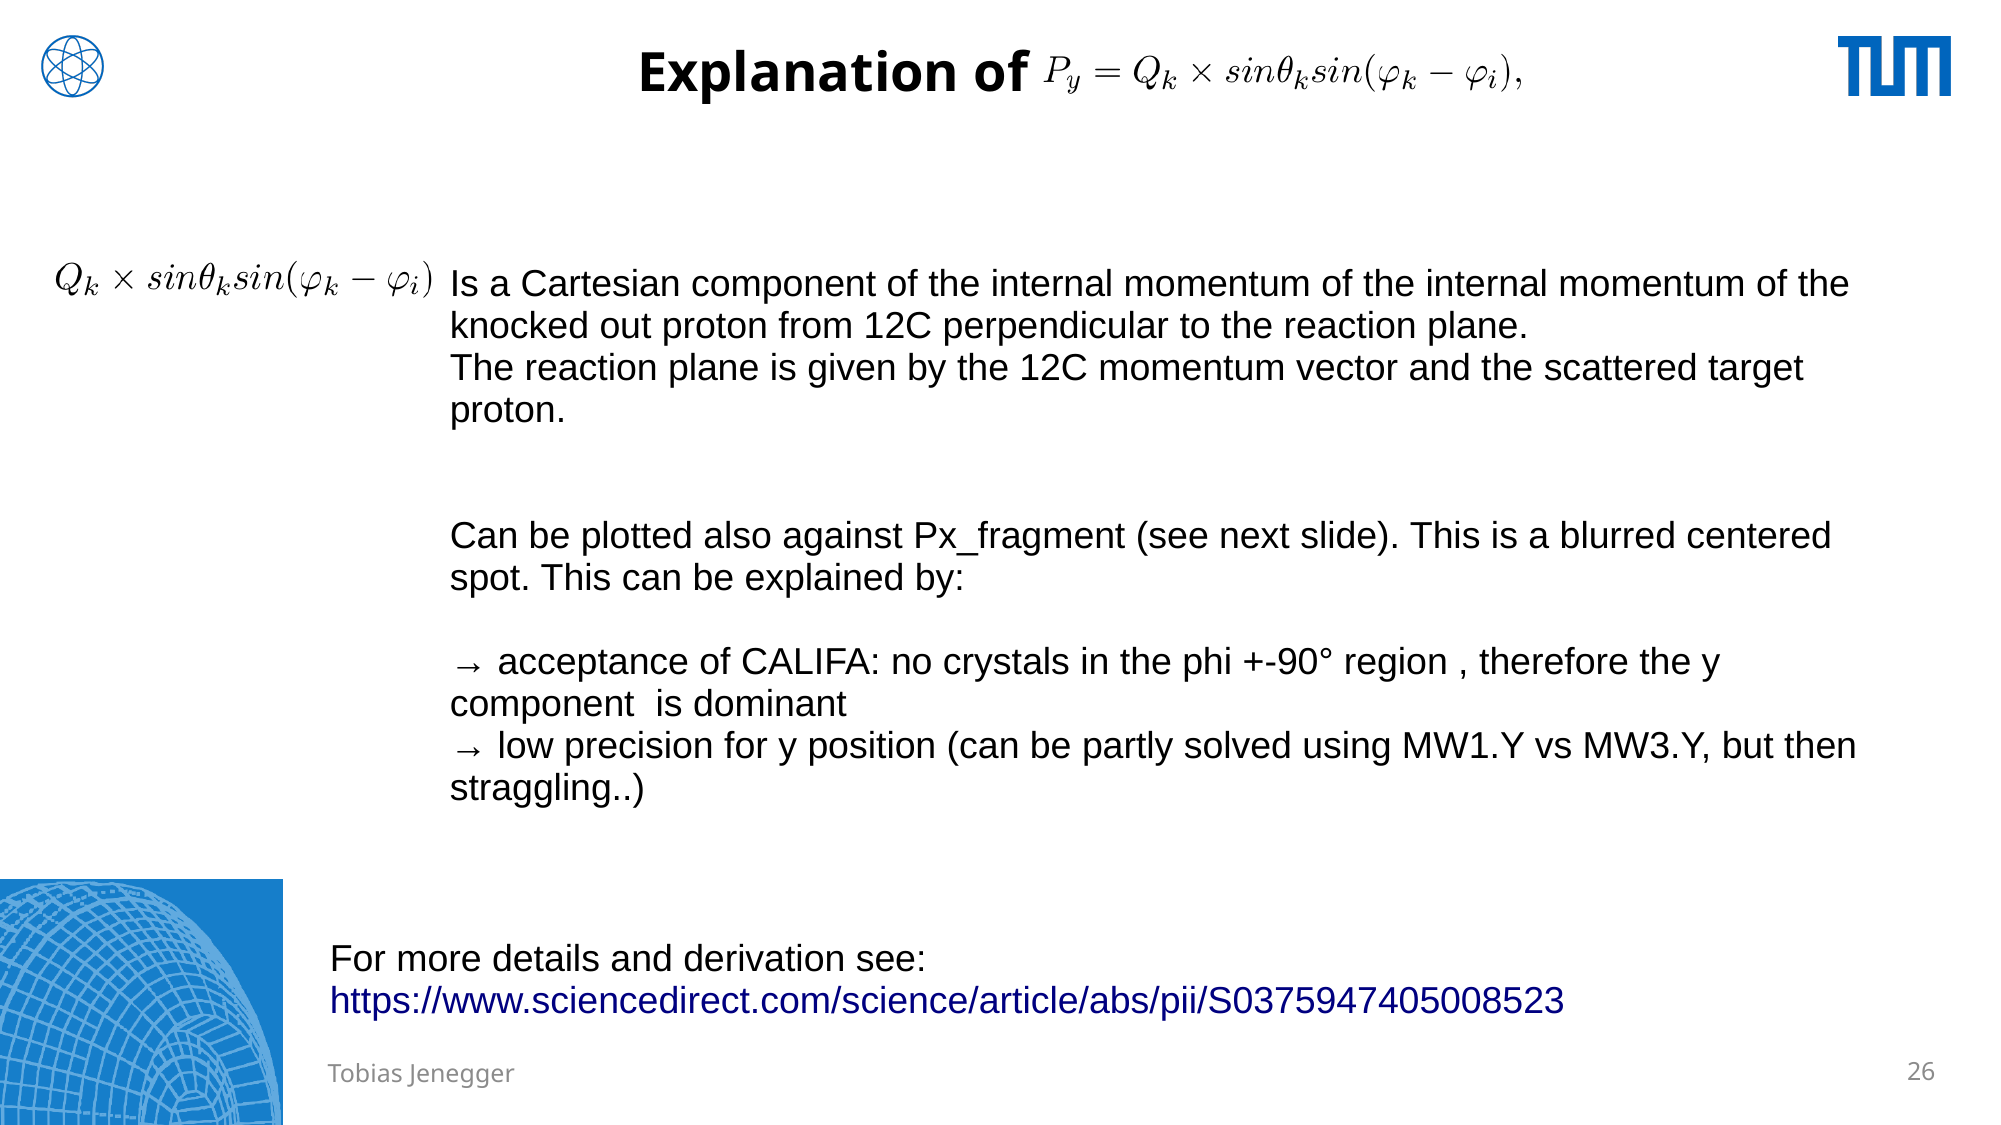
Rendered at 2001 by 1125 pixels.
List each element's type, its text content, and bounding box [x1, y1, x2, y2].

picture [36, 30, 108, 101]
title Explanation of [137, 32, 1809, 109]
picture [0, 879, 283, 1125]
text_box For more details and derivation see: https://www.sciencedirect.com/science/article/abs/pii/S0375947405008523 [315, 930, 1861, 1029]
picture [45, 248, 435, 315]
text_box Is a Cartesian component of the internal momentum of the internal momentum of the knocked out proton from 12C perpendicular to the reaction plane. The reaction plane is given by the 12C momentum vector and the scattered target proton. Can be plotted also against Px_fragment (see next slide). This is a blurred centered spot. This can be explained by: → acceptance of CALIFA: no crystals in the phi +-90° region , therefore the y component is dominant → low precision for y position (can be partly solved using MW1.Y vs MW3.Y, but then straggling..) [434, 254, 1921, 900]
slide_number <number> [1500, 1042, 1951, 1103]
slide_number Tobias Jenegger [312, 1042, 588, 1103]
picture [1035, 41, 1543, 109]
picture [1838, 36, 1951, 96]
